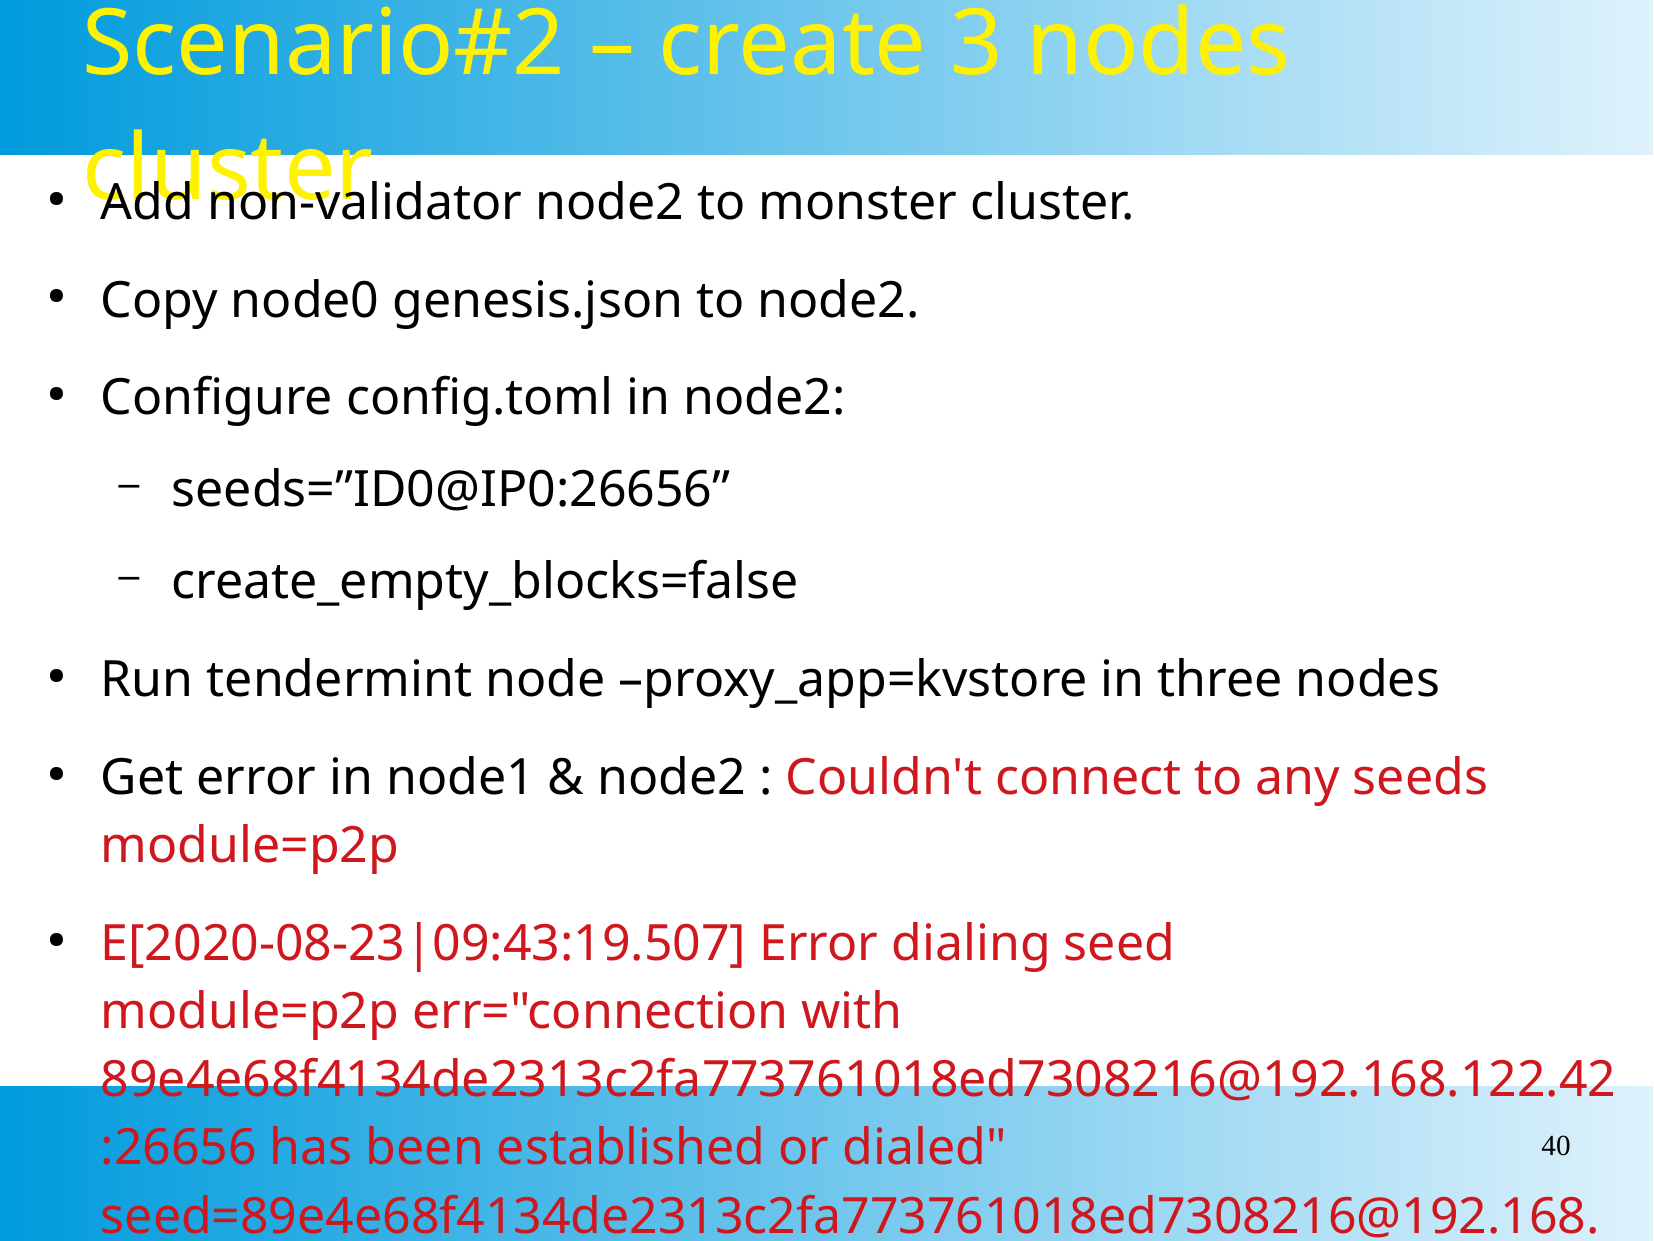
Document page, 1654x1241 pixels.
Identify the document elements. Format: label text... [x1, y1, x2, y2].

list Add non-validator node2 to monster cluster. Copy node0 genesis.json to node2. Configure config.toml in node2: seeds=”ID0@IP0:26656” create_empty_blocks=false Run tendermint node –proxy_app=kvstore in three nodes Get error in node1 & node2 : Couldn't connect to any seeds module=p2p E[2020-08-23|09:43:19.507] Error dialing seed module=p2p err="connection with 89e4e68f4134de2313c2fa773761018ed7308216@192.168.122.42:26656 has been established or dialed" seed=89e4e68f4134de2313c2fa773761018ed7308216@192.168.122.42:26656 [30, 165, 1621, 1081]
title Scenario#2 – create 3 nodes cluster [82, 49, 1571, 155]
picture [137, 1096, 142, 1206]
